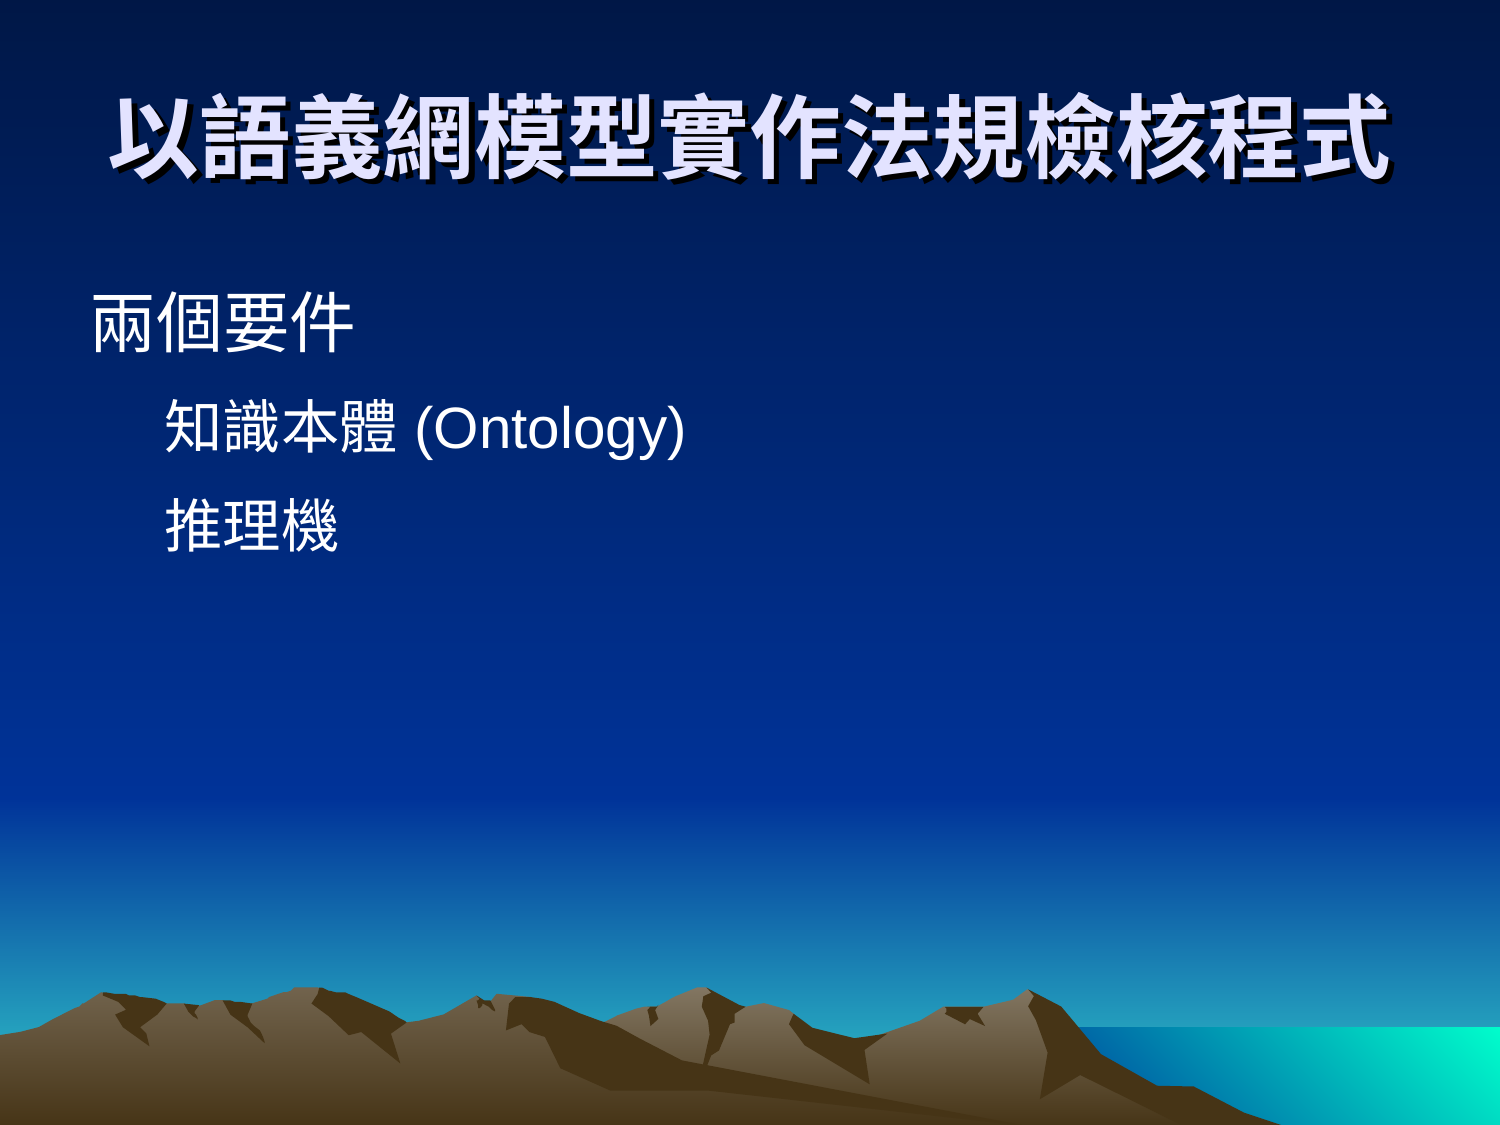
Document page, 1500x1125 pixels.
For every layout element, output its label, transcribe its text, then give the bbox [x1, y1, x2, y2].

title 以語義網模型實作法規檢核程式 [75, 37, 1426, 225]
list 兩個要件 知識本體(Ontology) 推理機 [75, 262, 1426, 1001]
